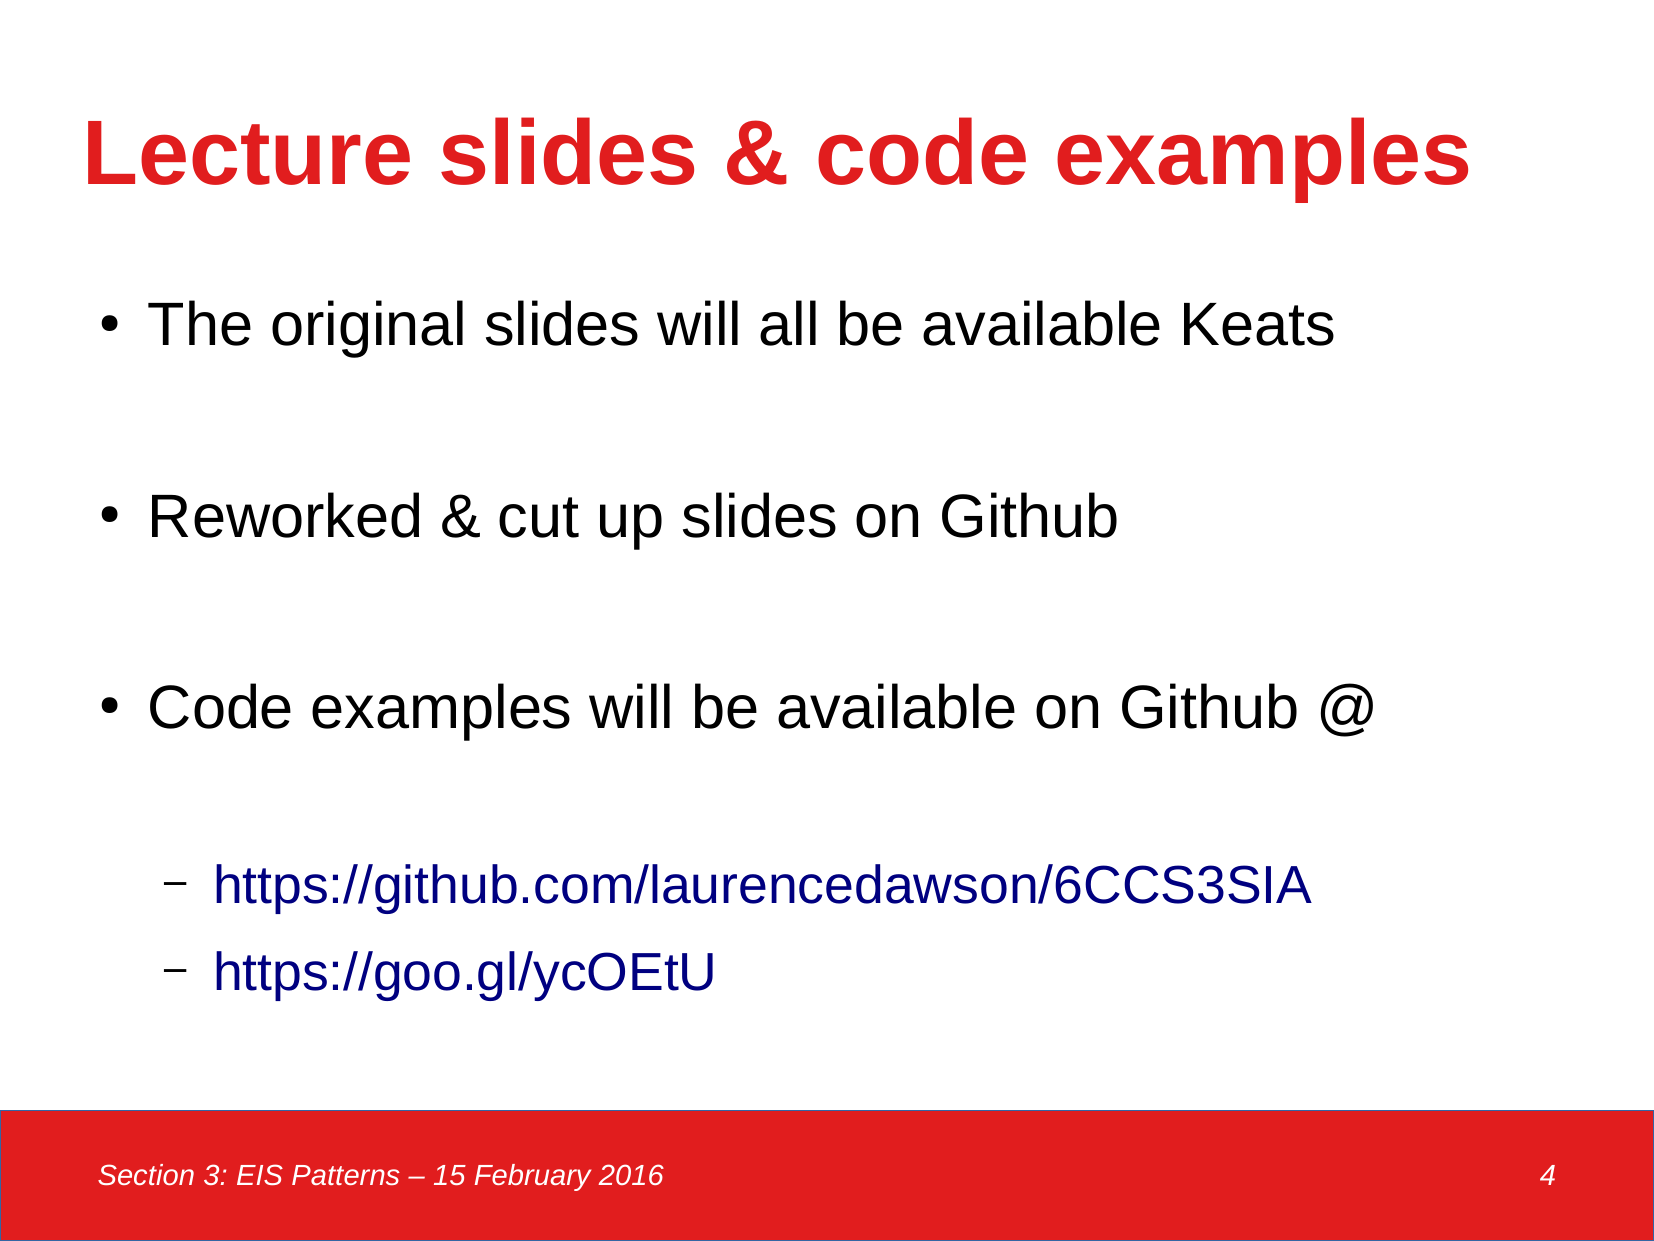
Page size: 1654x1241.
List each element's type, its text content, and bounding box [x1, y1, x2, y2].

list The original slides will all be available Keats Reworked & cut up slides on Github Code examples will be available on Github @ https://github.com/laurencedawson/6CCS3SIA https://goo.gl/ycOEtU [82, 290, 1571, 1010]
title Lecture slides & code examples [82, 49, 1571, 257]
